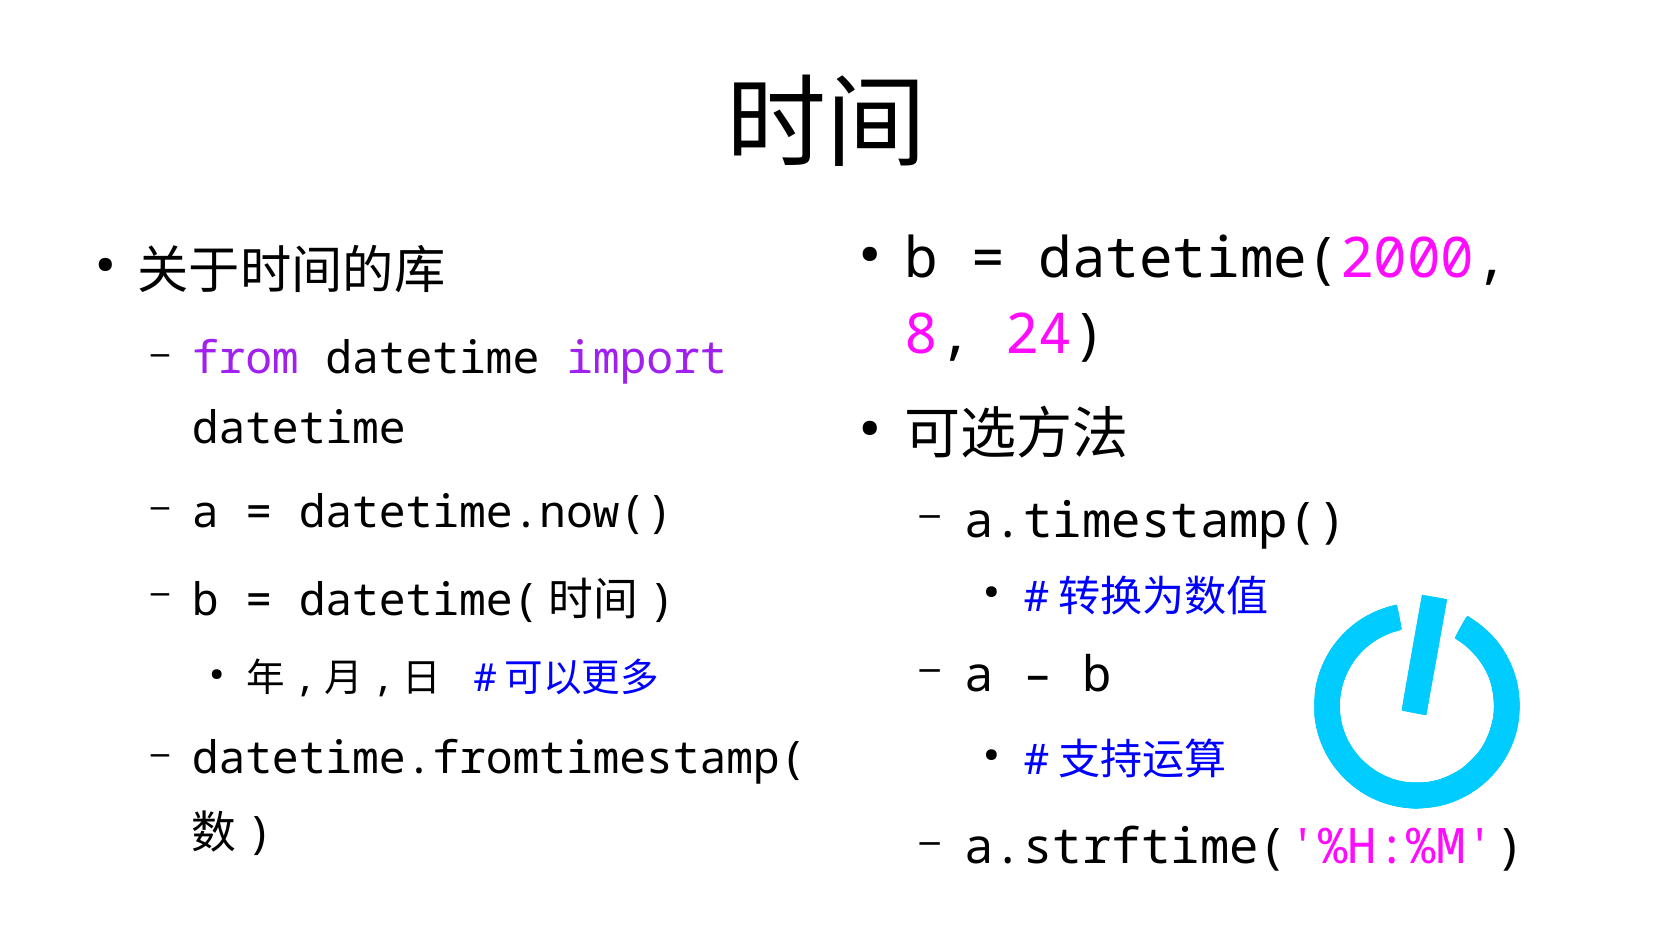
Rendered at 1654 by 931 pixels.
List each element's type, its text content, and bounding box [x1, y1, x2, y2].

title 时间 [82, 37, 1571, 193]
list b = datetime(2000, 8, 24) 可选方法 a.timestamp() #转换为数值 a – b #支持运算 a.strftime('%H:%M') [845, 217, 1572, 886]
list 关于时间的库 from datetime import datetime a = datetime.now() b = datetime(时间) 年,月,日 #可以更多 datetime.fromtimestamp(数) [82, 217, 809, 875]
